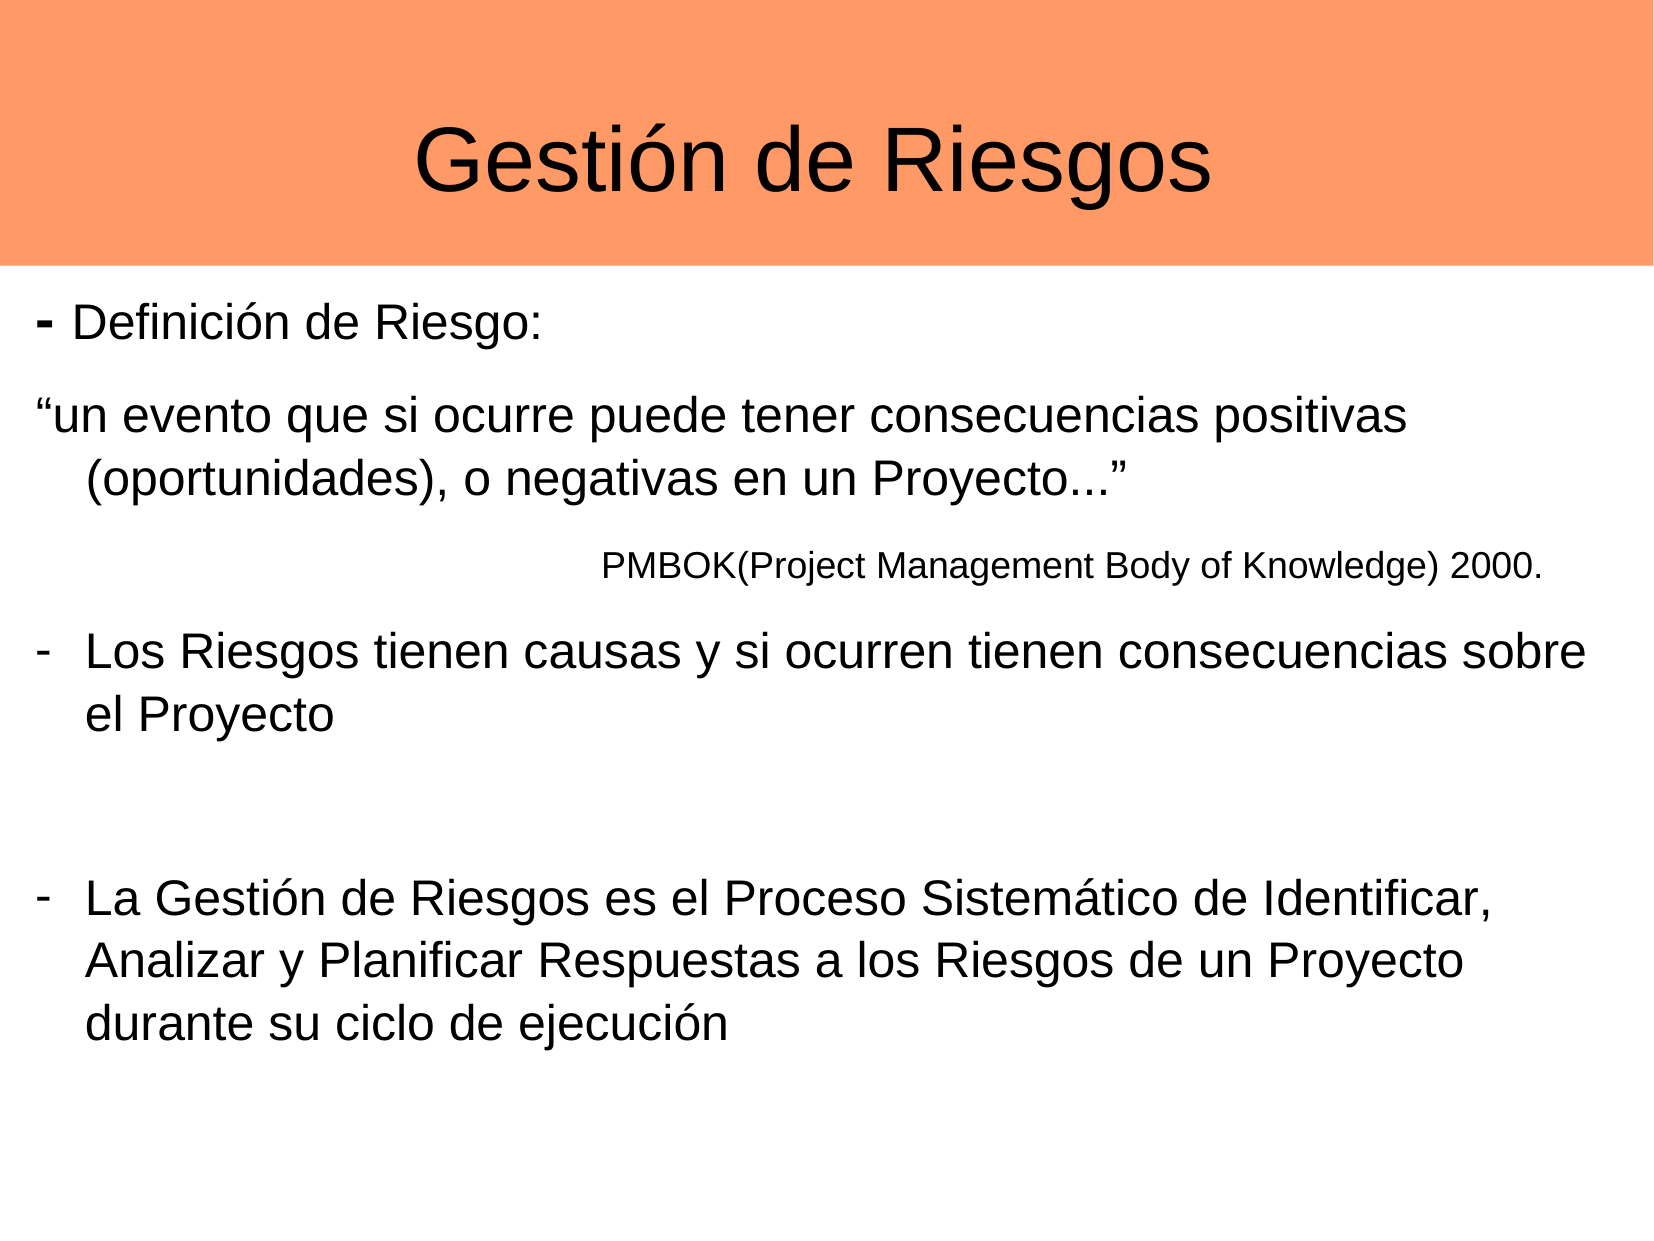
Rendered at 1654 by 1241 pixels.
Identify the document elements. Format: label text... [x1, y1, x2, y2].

text_box Gestión de Riesgos [82, 56, 1571, 249]
text_box - Definición de Riesgo: “un evento que si ocurre puede tener consecuencias positivas (oportunidades), o negativas en un Proyecto...” PMBOK(Project Management Body of Knowledge) 2000. Los Riesgos tienen causas y si ocurren tienen consecuencias sobre el Proyecto La Gestión de Riesgos es el Proceso Sistemático de Identificar, Analizar y Planificar Respuestas a los Riesgos de un Proyecto durante su ciclo de ejecución [29, 278, 1624, 1241]
text_box [0, 0, 1654, 266]
